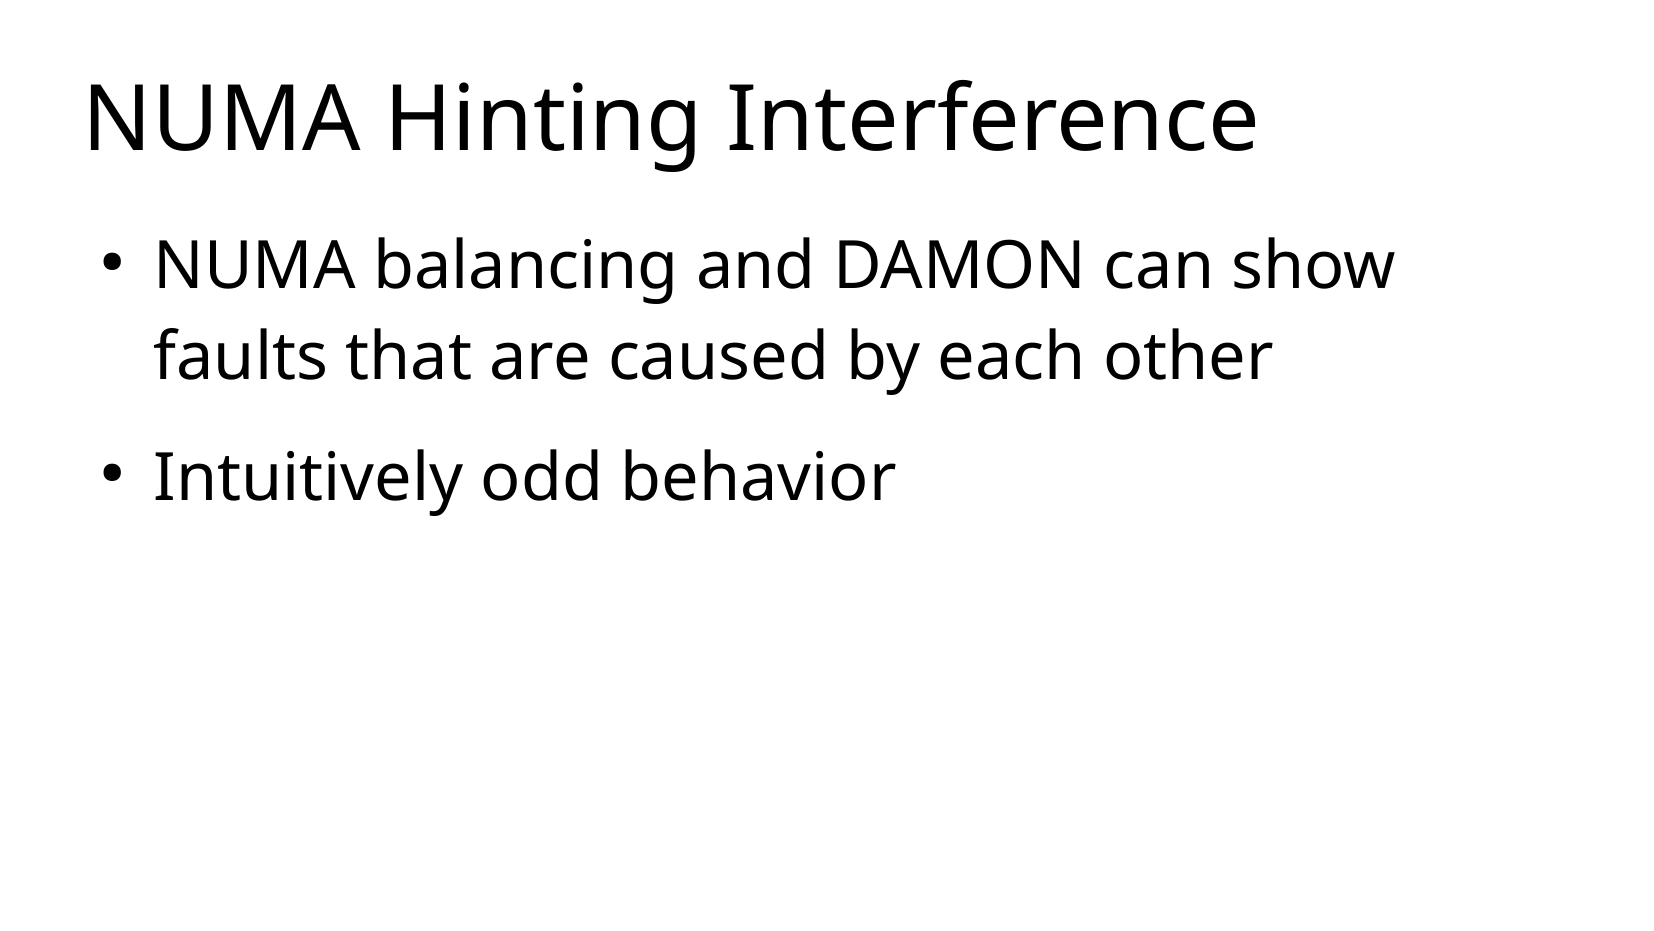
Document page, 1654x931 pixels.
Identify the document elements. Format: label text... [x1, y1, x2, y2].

title NUMA Hinting Interference [82, 37, 1571, 193]
list NUMA balancing and DAMON can show faults that are caused by each other Intuitively odd behavior [82, 217, 1571, 758]
